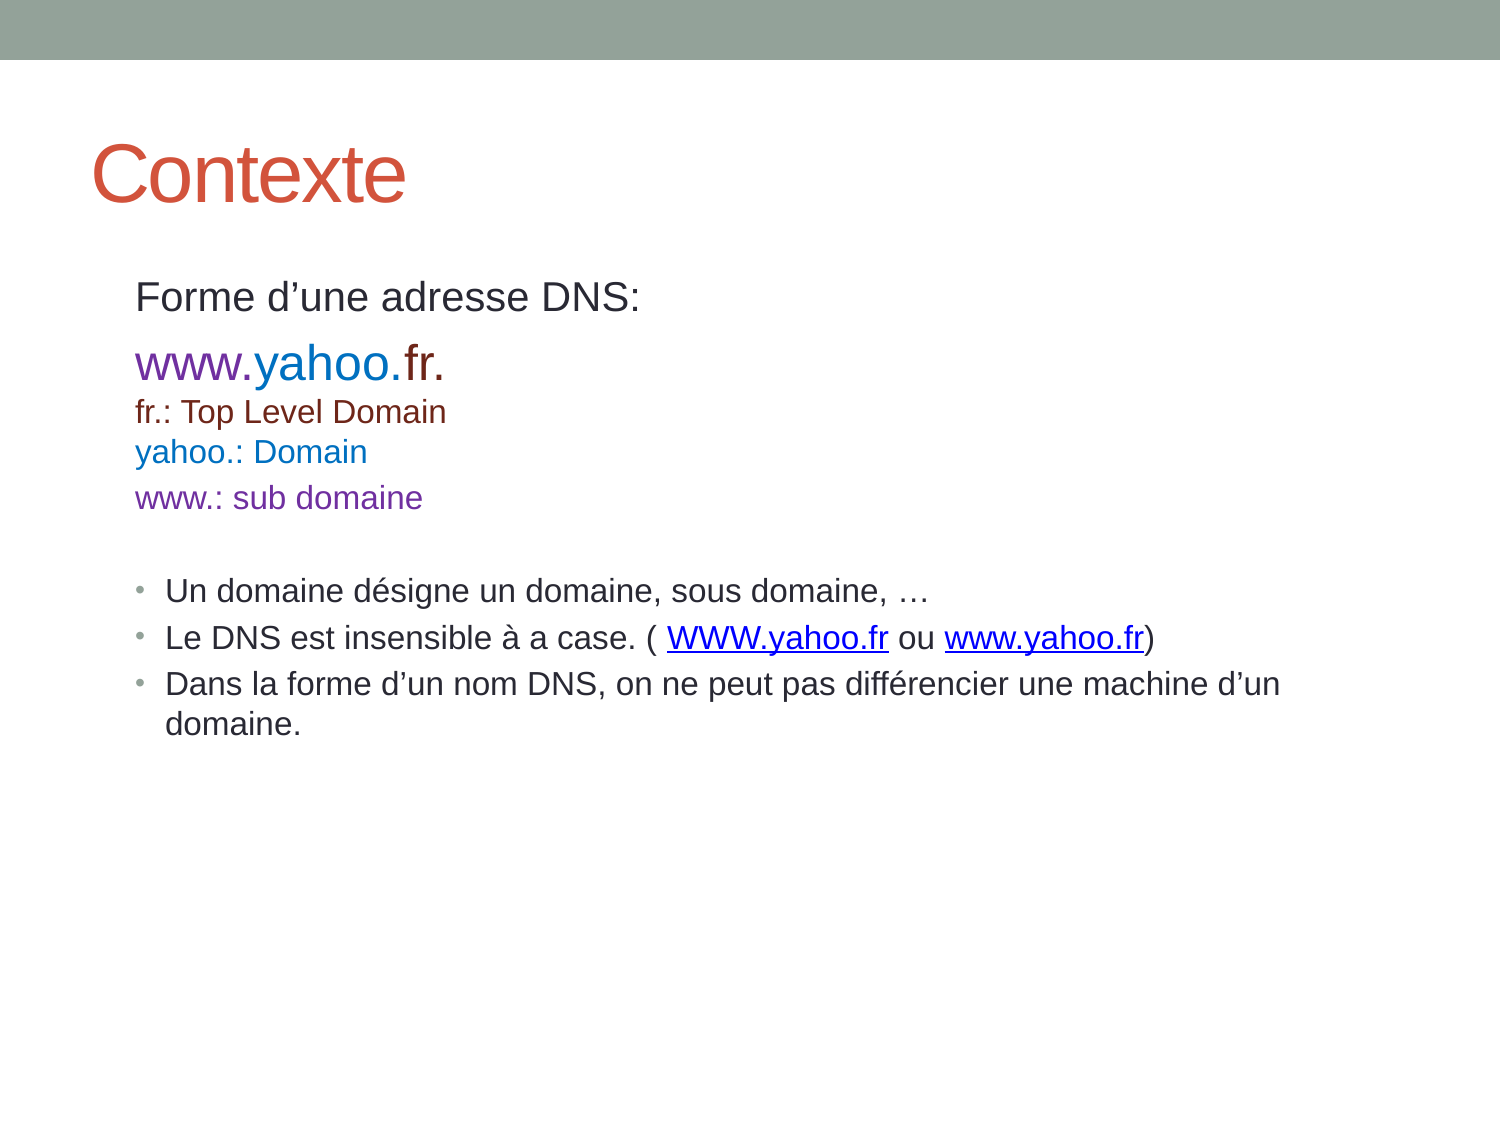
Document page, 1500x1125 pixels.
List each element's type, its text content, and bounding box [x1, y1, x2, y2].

title Contexte [75, 87, 1425, 250]
list Forme d’une adresse DNS: www.yahoo.fr. fr.: Top Level Domain yahoo.: Domain www.: sub domaine Un domaine désigne un domaine, sous domaine, … Le DNS est insensible à a case. ( WWW.yahoo.fr ou www.yahoo.fr) Dans la forme d’un nom DNS, on ne peut pas différencier une machine d’un domaine. [75, 262, 1425, 1063]
